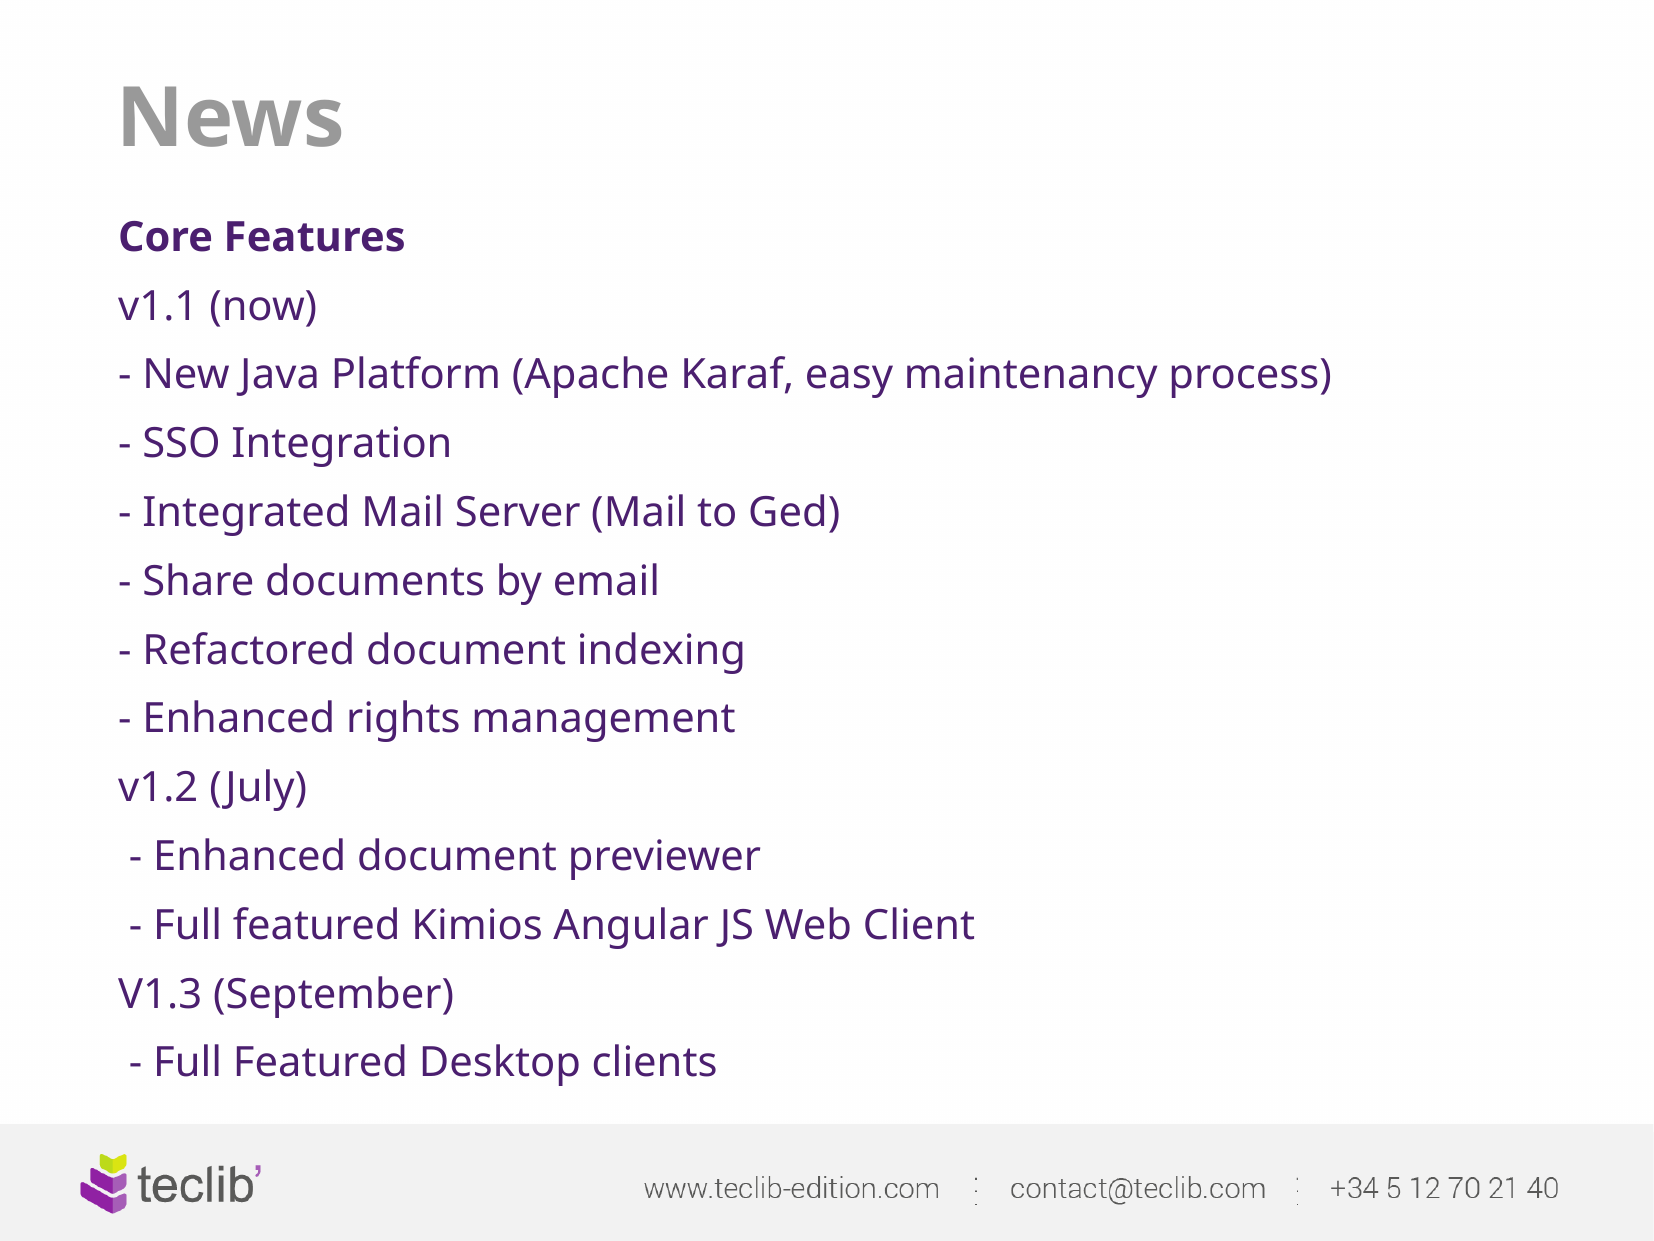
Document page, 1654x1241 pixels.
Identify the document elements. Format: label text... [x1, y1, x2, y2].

title News [81, 51, 1263, 178]
picture [0, 0, 1654, 1241]
text_box Core Features v1.1 (now) - New Java Platform (Apache Karaf, easy maintenancy process) - SSO Integration - Integrated Mail Server (Mail to Ged) - Share documents by email - Refactored document indexing - Enhanced rights management v1.2 (July) - Enhanced document previewer - Full featured Kimios Angular JS Web Client V1.3 (September) - Full Featured Desktop clients [82, 206, 1595, 1129]
